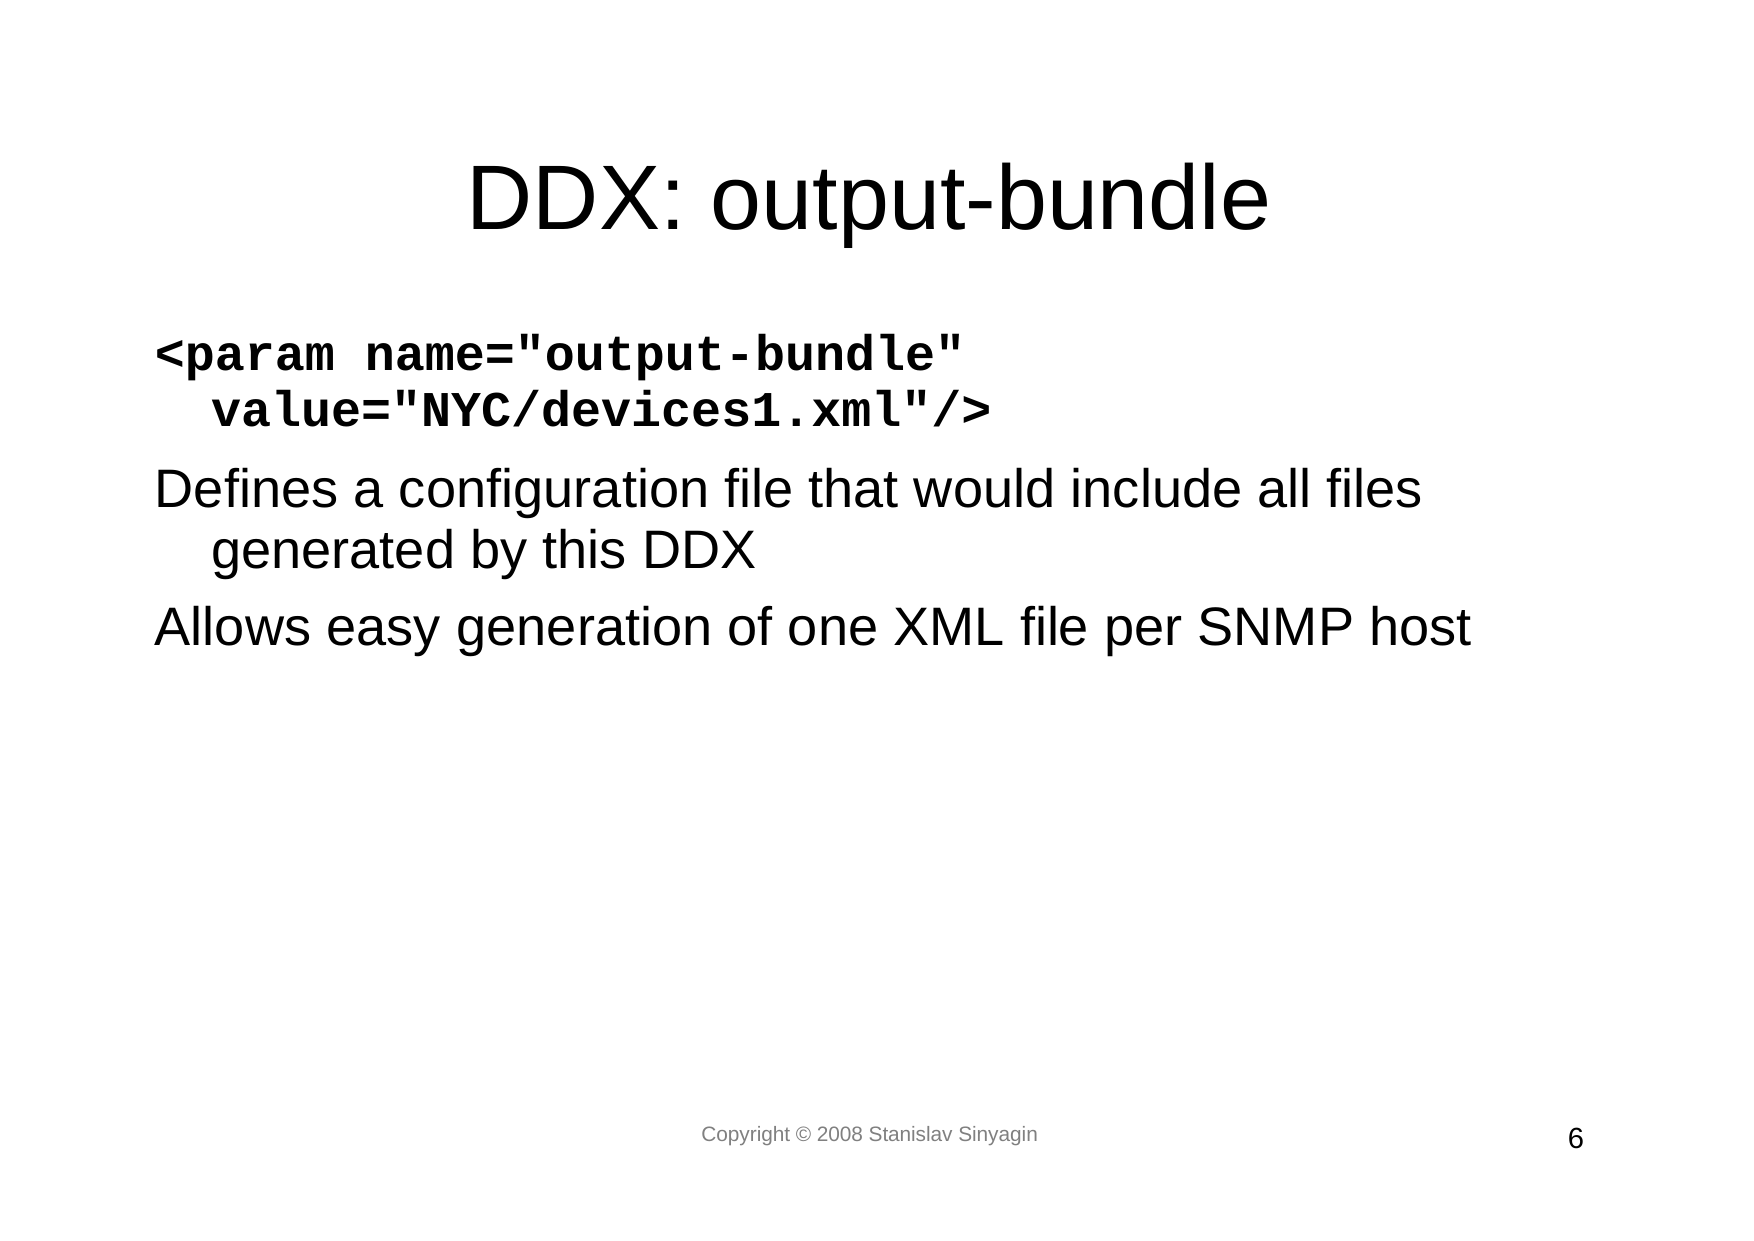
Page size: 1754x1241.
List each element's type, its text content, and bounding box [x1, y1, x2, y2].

title DDX: output-bundle [140, 96, 1599, 299]
list <param name="output-bundle" value="NYC/devices1.xml"/> Defines a configuration file that would include all files generated by this DDX Allows easy generation of one XML file per SNMP host [140, 320, 1599, 1077]
